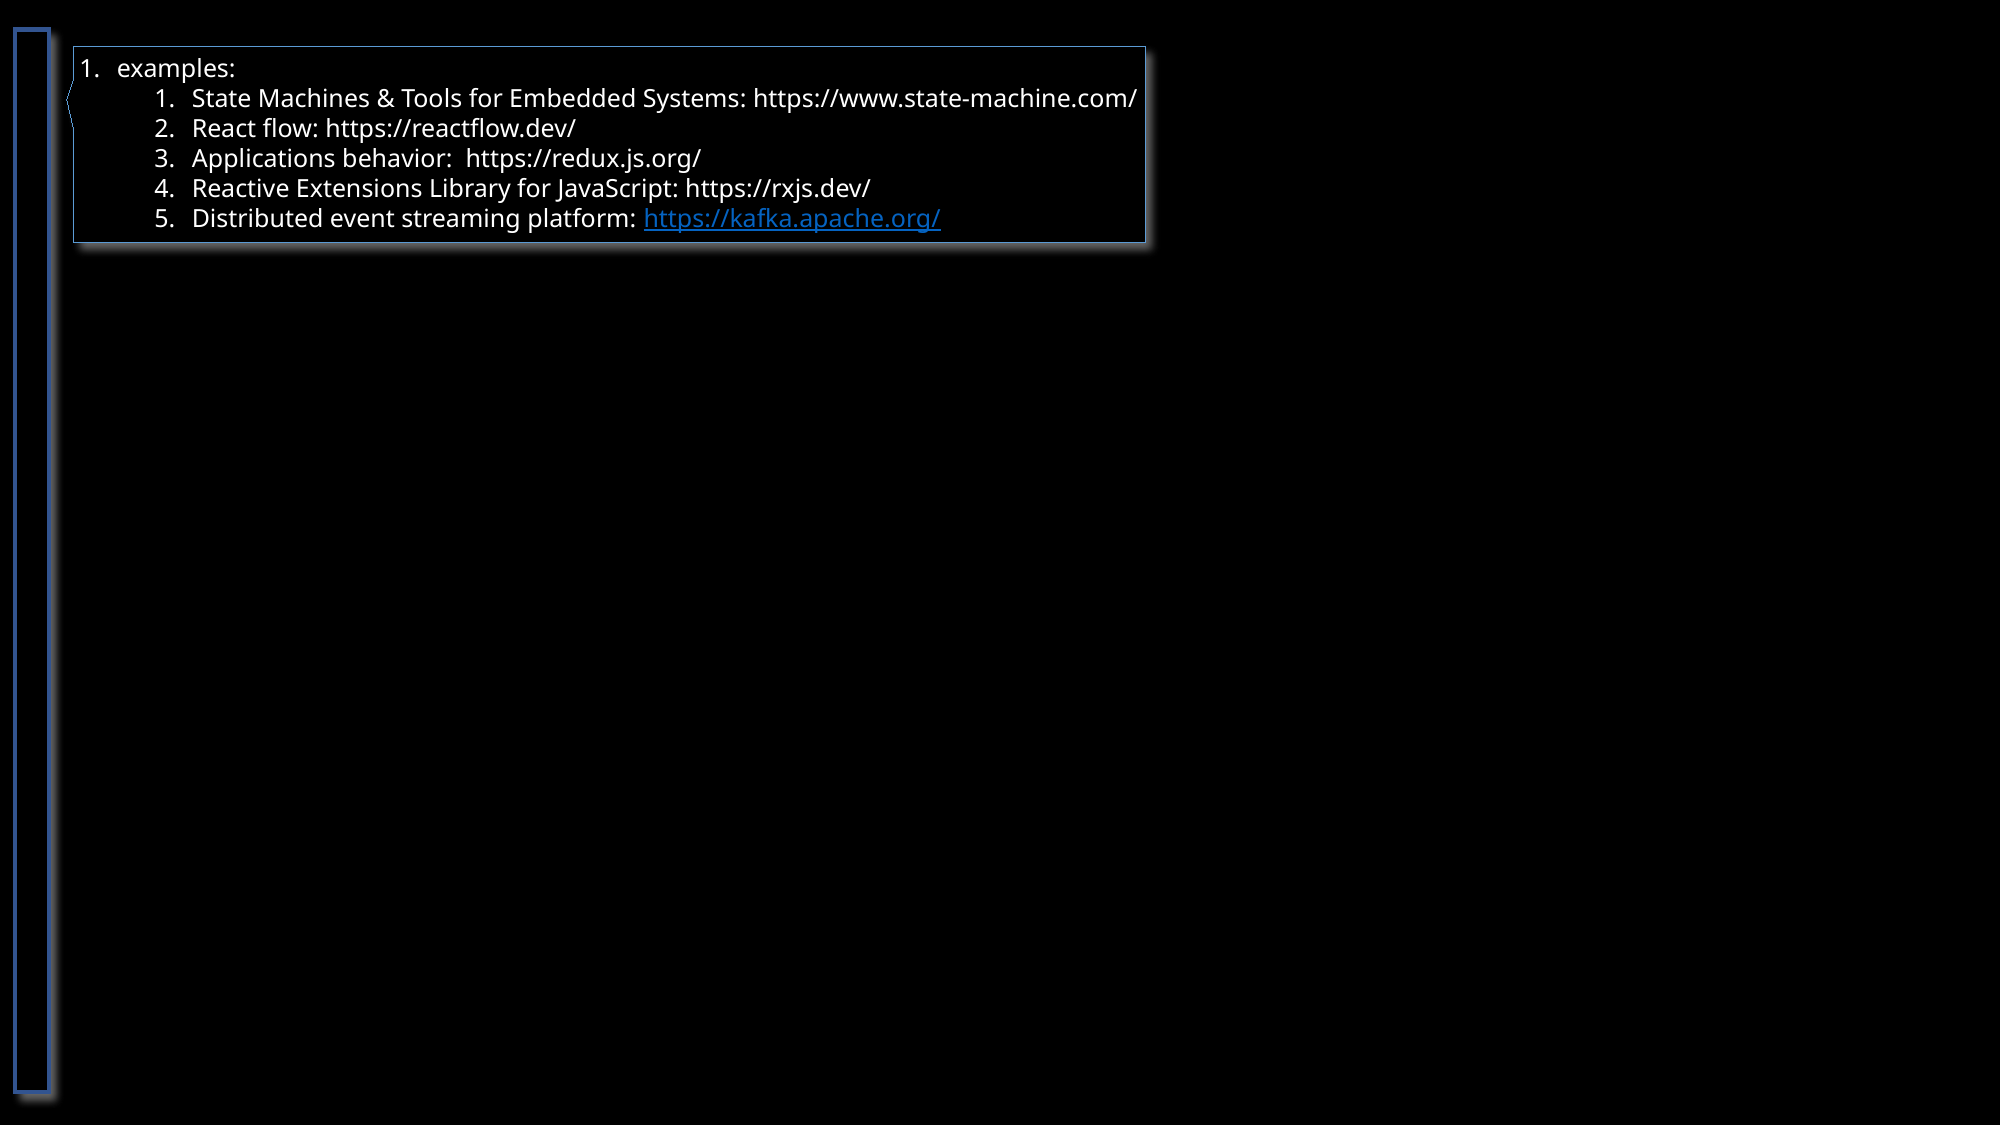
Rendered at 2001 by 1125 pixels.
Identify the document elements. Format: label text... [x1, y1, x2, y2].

text_box [14, 29, 49, 1093]
text_box examples: State Machines & Tools for Embedded Systems: https://www.state-machine.com/ React flow: https://reactflow.dev/ Applications behavior: https://redux.js.org/ Reactive Extensions Library for JavaScript: https://rxjs.dev/ Distributed event streaming platform: https://kafka.apache.org/ [66, 46, 1146, 243]
